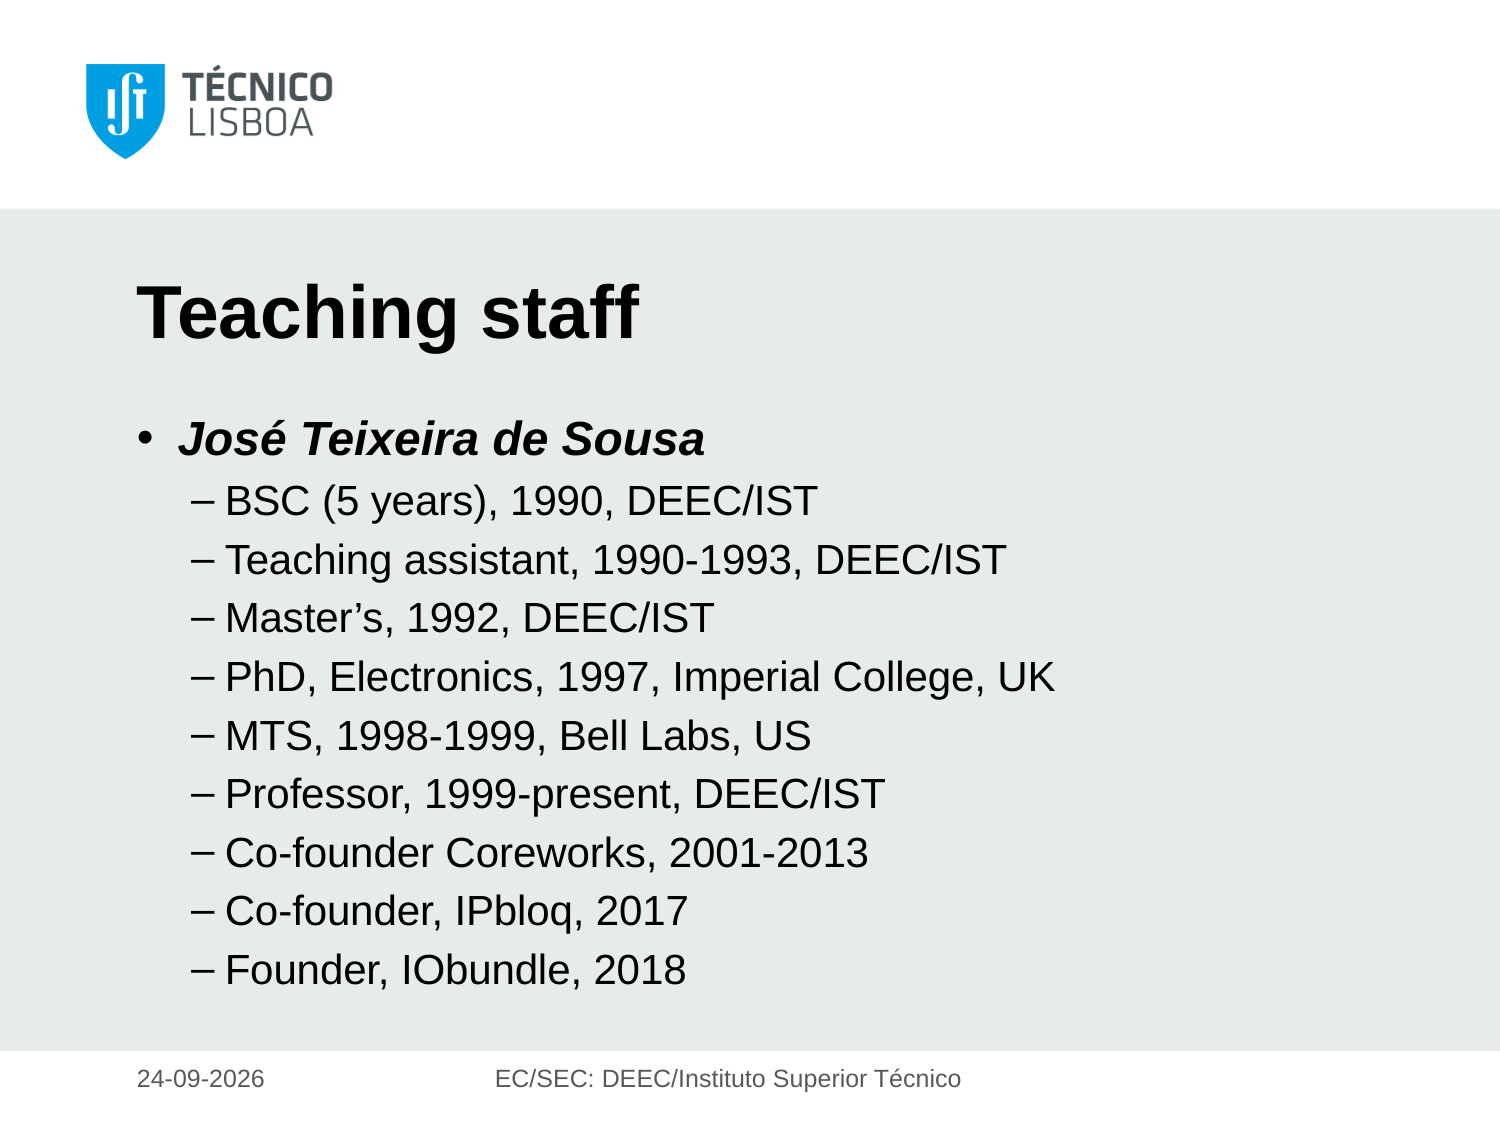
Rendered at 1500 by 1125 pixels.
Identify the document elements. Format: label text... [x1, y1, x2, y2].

title Teaching staff [121, 237, 1378, 381]
footer EC/SEC: DEEC/Instituto Superior Técnico [476, 1052, 988, 1103]
slide_number 22-09-2018 [121, 1052, 425, 1103]
list José Teixeira de Sousa BSC (5 years), 1990, DEEC/IST Teaching assistant, 1990-1993, DEEC/IST Master’s, 1992, DEEC/IST PhD, Electronics, 1997, Imperial College, UK MTS, 1998-1999, Bell Labs, US Professor, 1999-present, DEEC/IST Co-founder Coreworks, 2001-2013 Co-founder, IPbloq, 2017 Founder, IObundle, 2018 [121, 400, 1445, 1005]
picture [0, 0, 1500, 1125]
